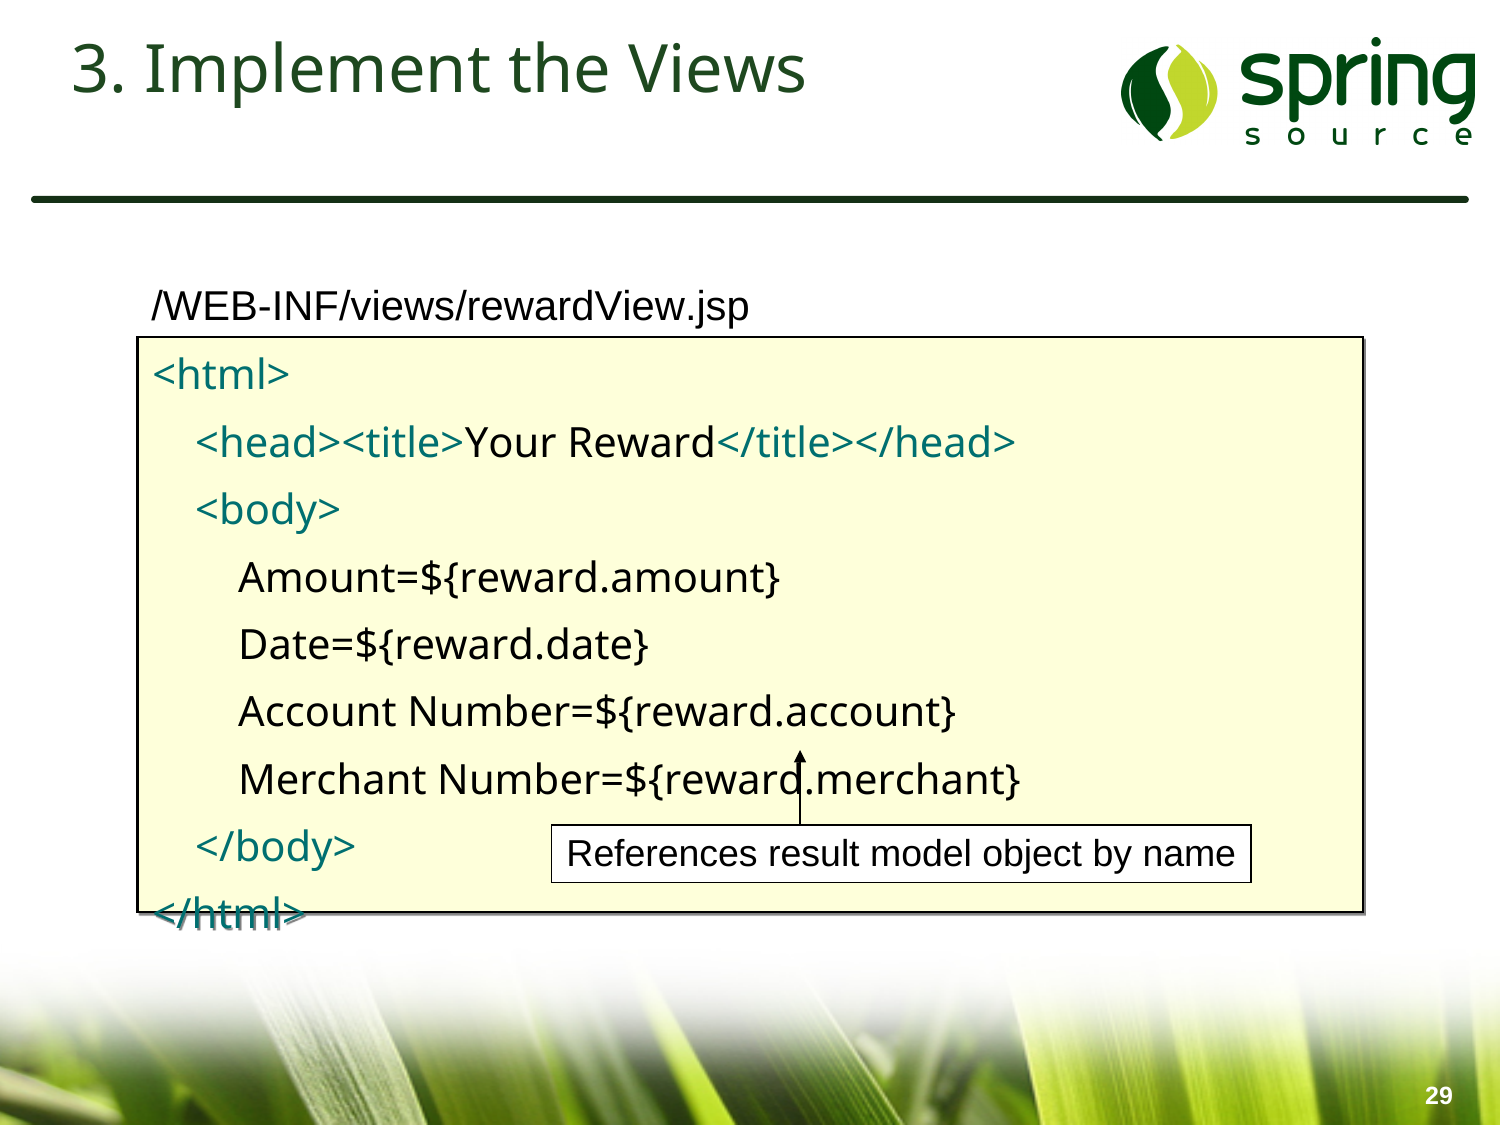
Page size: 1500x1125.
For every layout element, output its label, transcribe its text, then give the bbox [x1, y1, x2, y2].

text_box /WEB-INF/views/rewardView.jsp [136, 275, 766, 337]
picture [1121, 37, 1475, 145]
picture [0, 944, 1500, 1125]
text_box References result model object by name [551, 825, 1252, 883]
text_box <html> <head><title>Your Reward</title></head> <body> Amount=${reward.amount} Date=${reward.date} Account Number=${reward.account} Merchant Number=${reward.merchant} </body> </html> [137, 337, 1363, 913]
title 3. Implement the Views [56, 13, 1089, 176]
